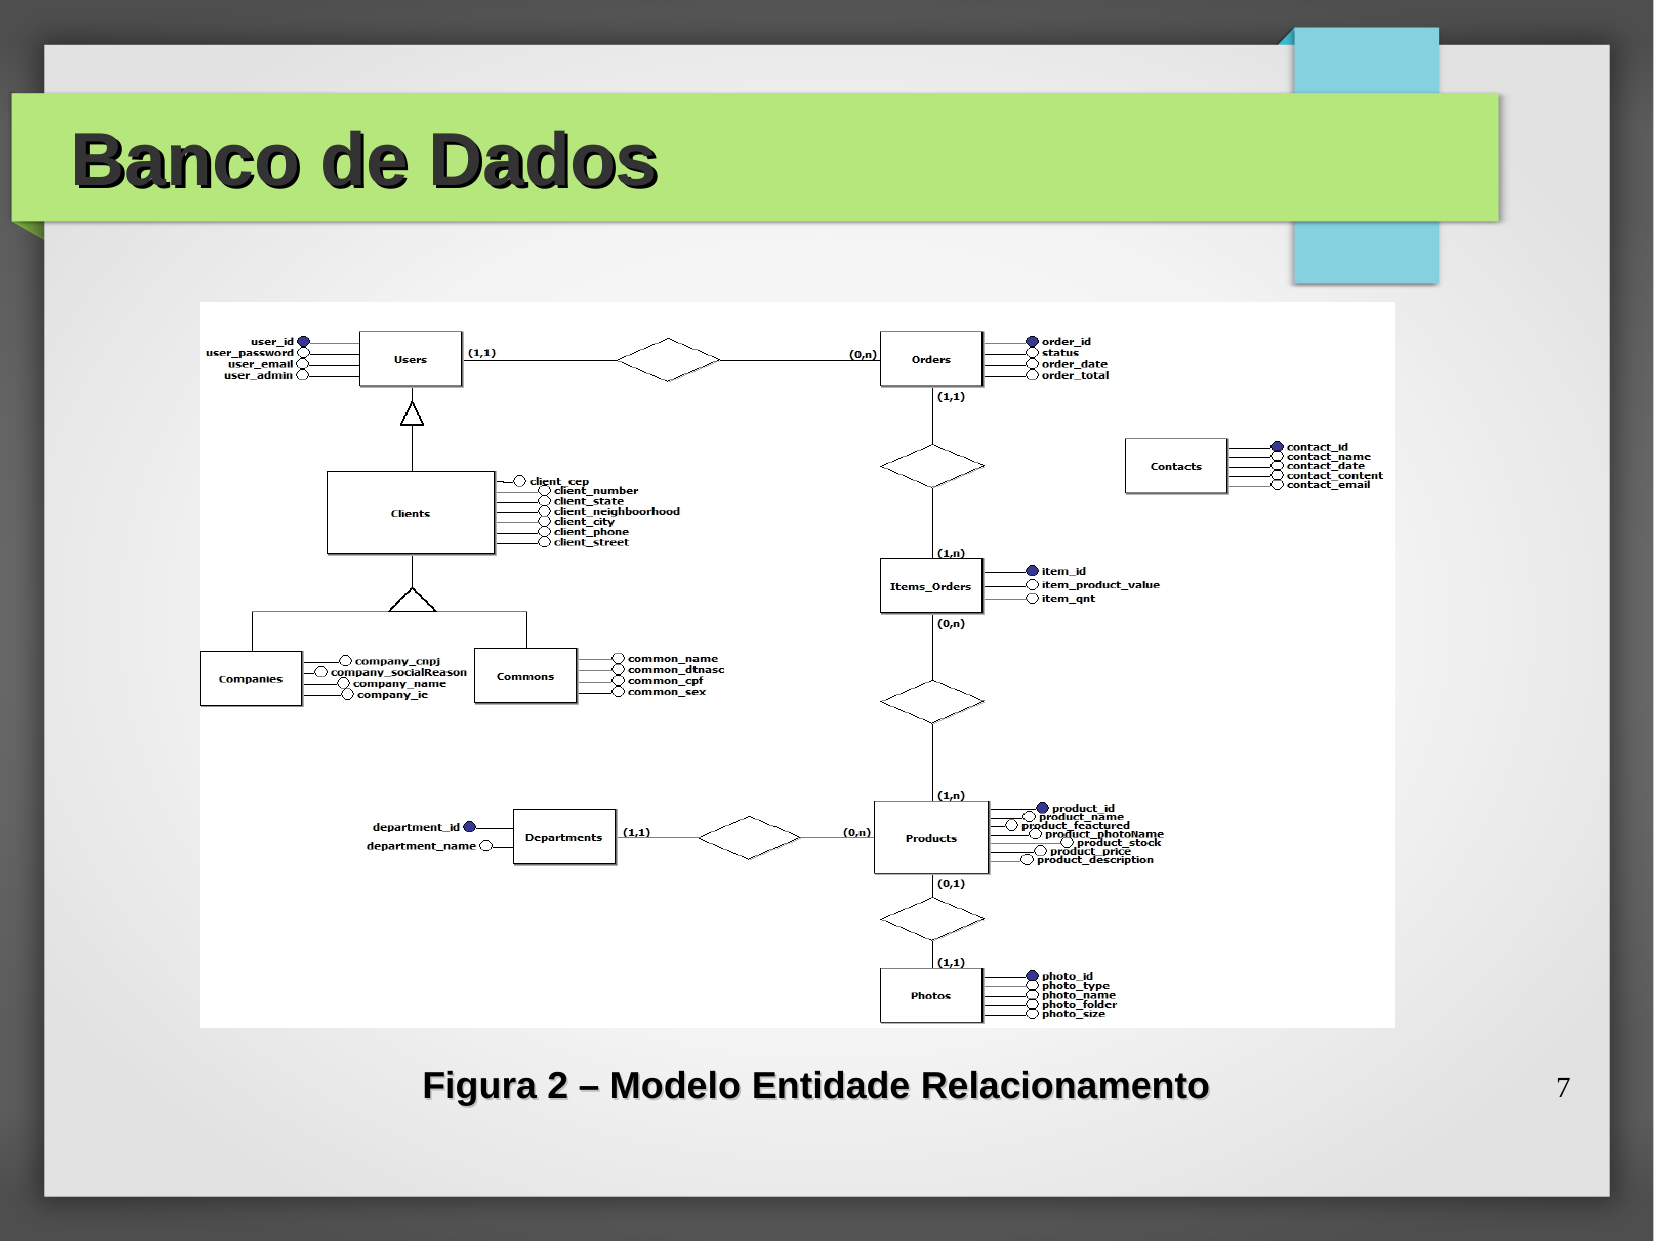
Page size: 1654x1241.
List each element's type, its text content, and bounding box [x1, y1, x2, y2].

picture [0, 0, 1654, 1241]
title Banco de Dados [70, 106, 1229, 213]
text_box Figura 2 – Modelo Entidade Relacionamento [407, 1057, 1226, 1114]
